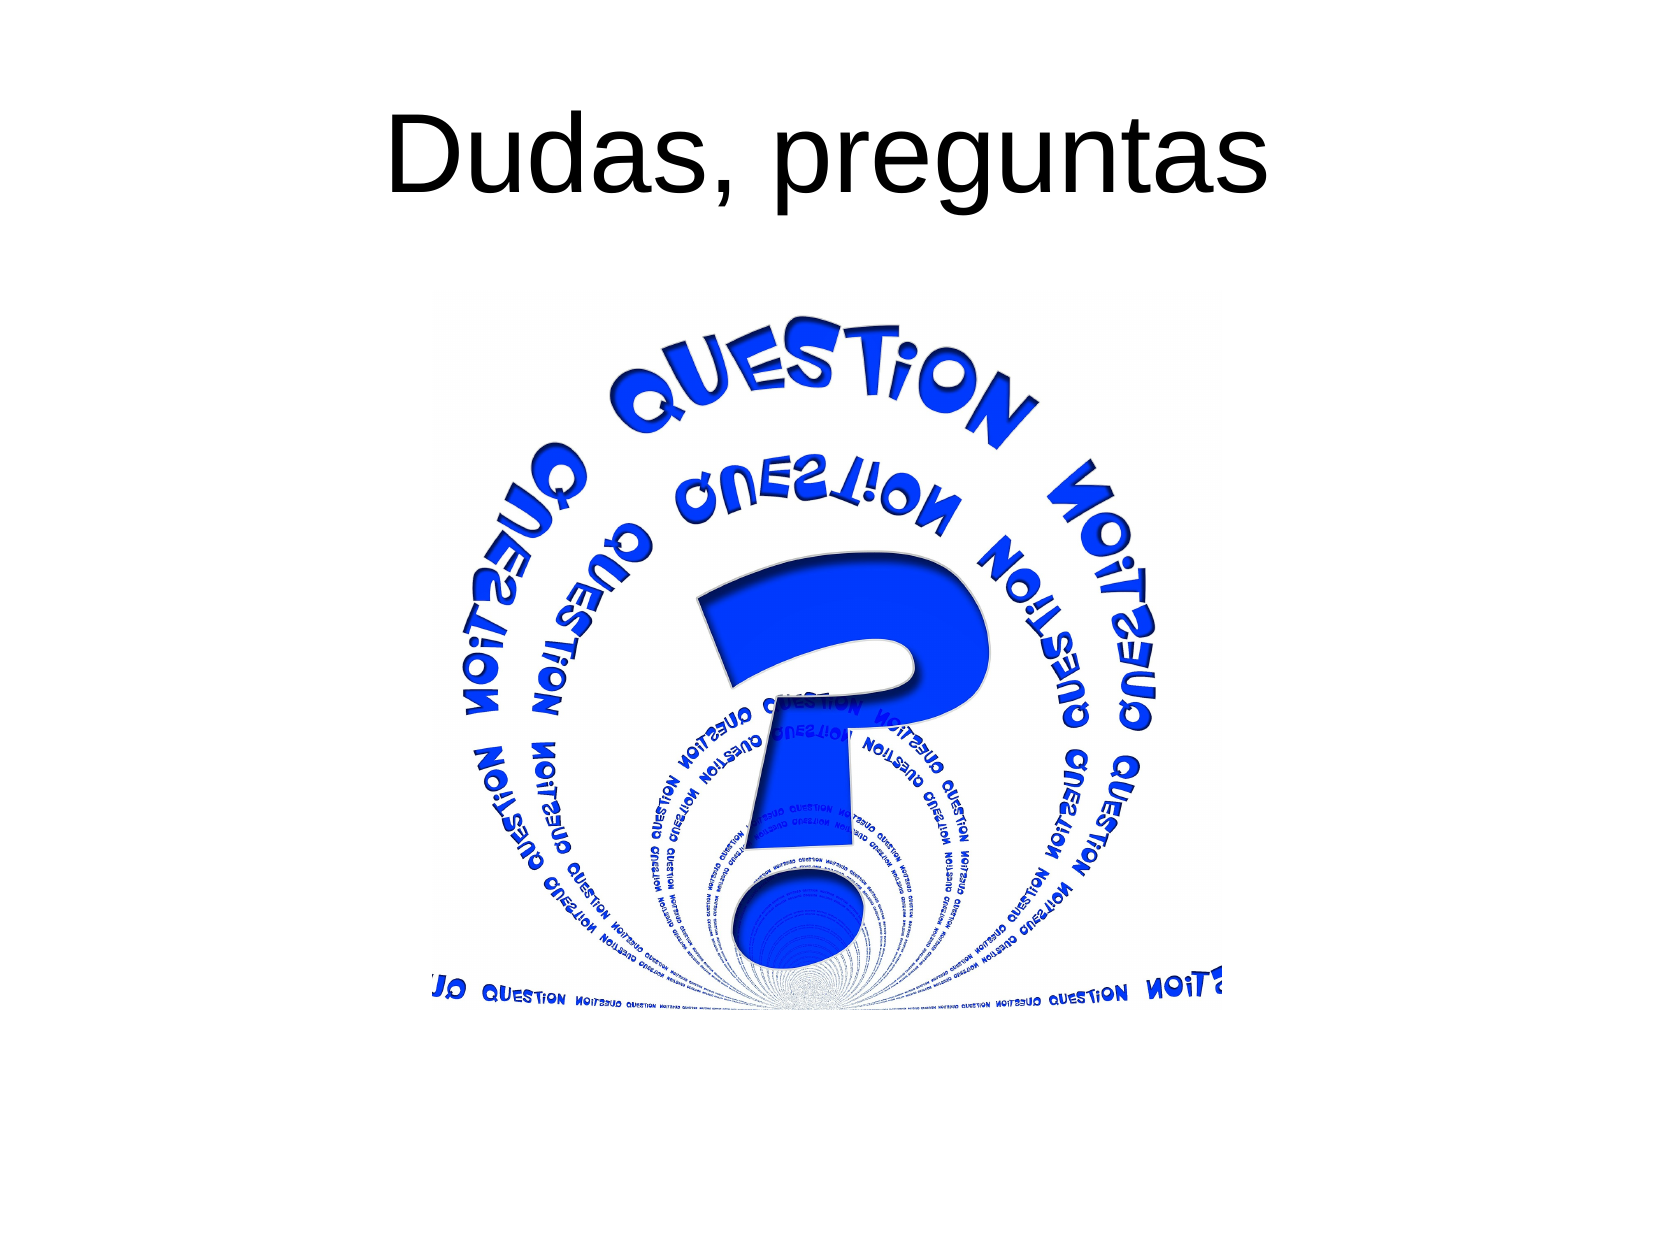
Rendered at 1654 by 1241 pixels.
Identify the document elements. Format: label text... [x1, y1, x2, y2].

title Dudas, preguntas [82, 49, 1571, 257]
picture [432, 290, 1222, 1010]
